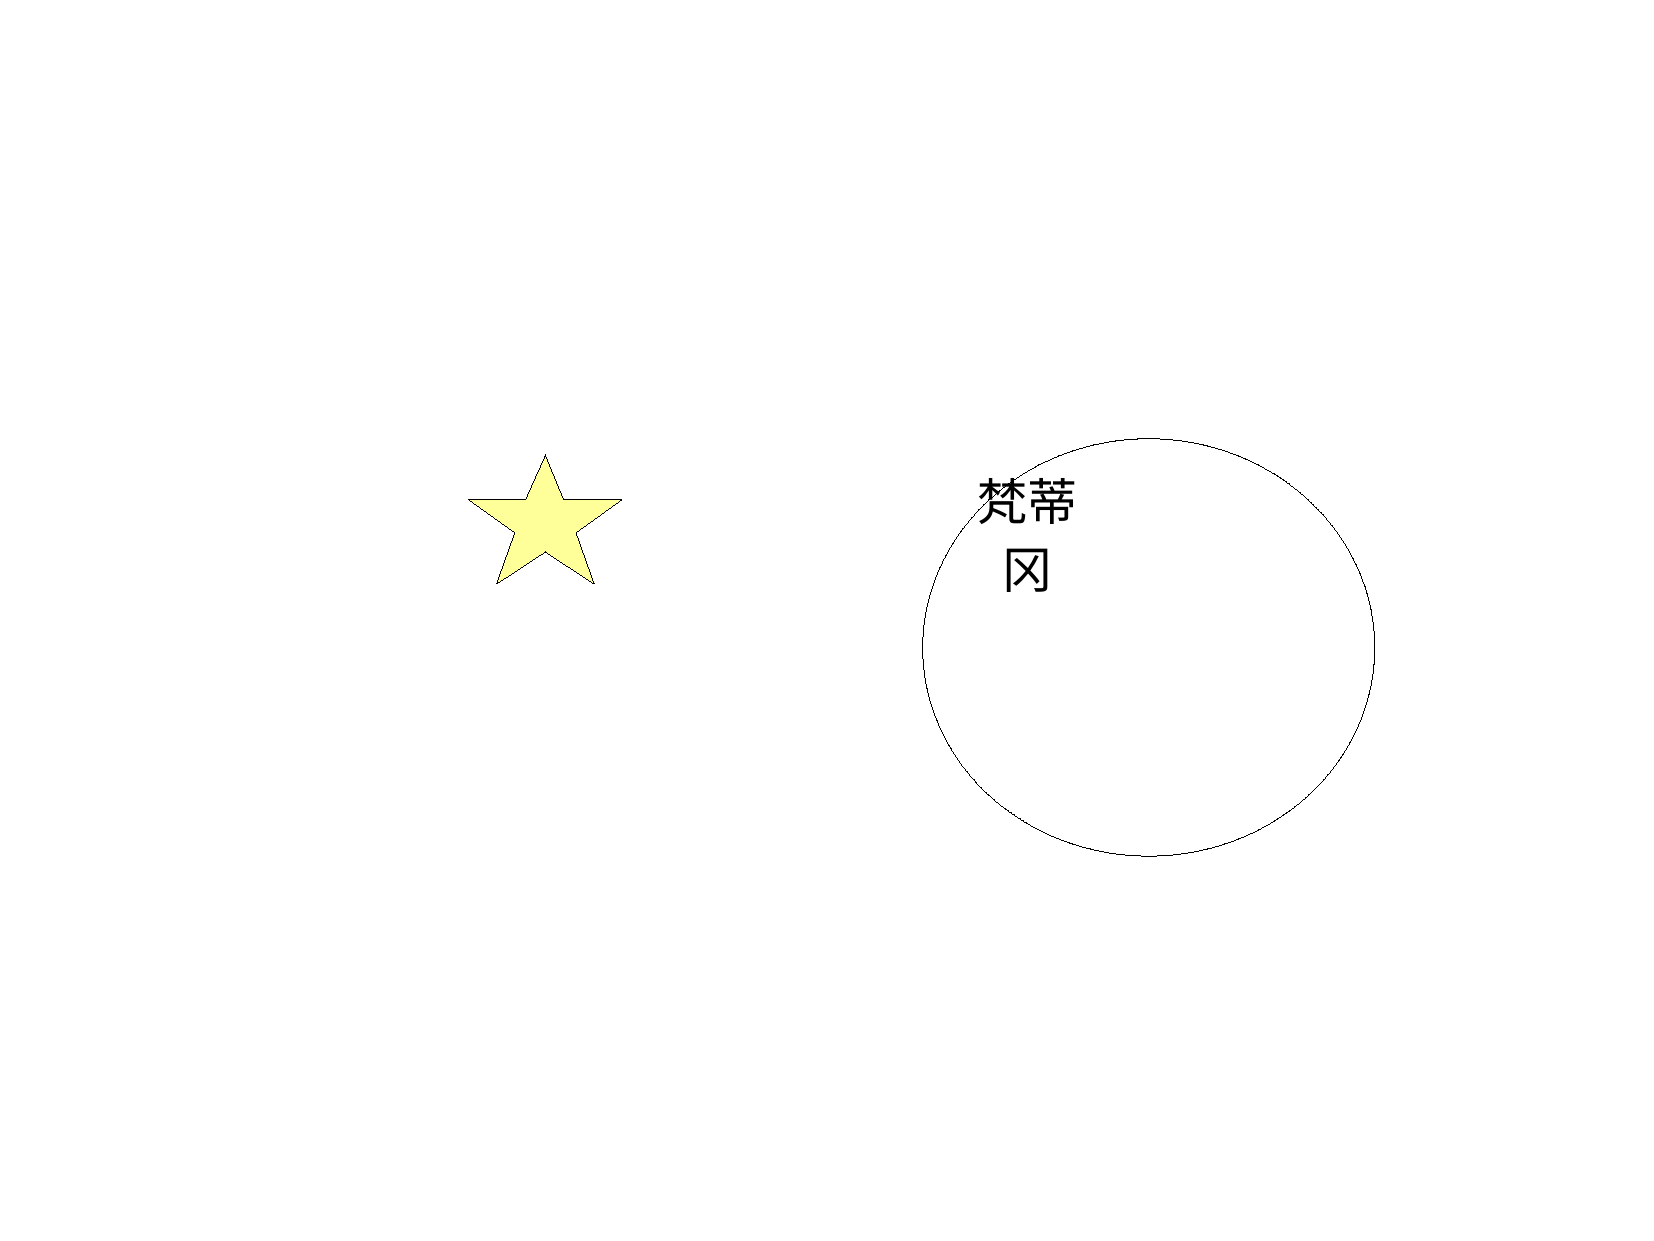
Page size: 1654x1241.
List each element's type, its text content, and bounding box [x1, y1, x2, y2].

text_box 梵蒂冈 [922, 438, 1375, 857]
text_box [468, 454, 622, 584]
